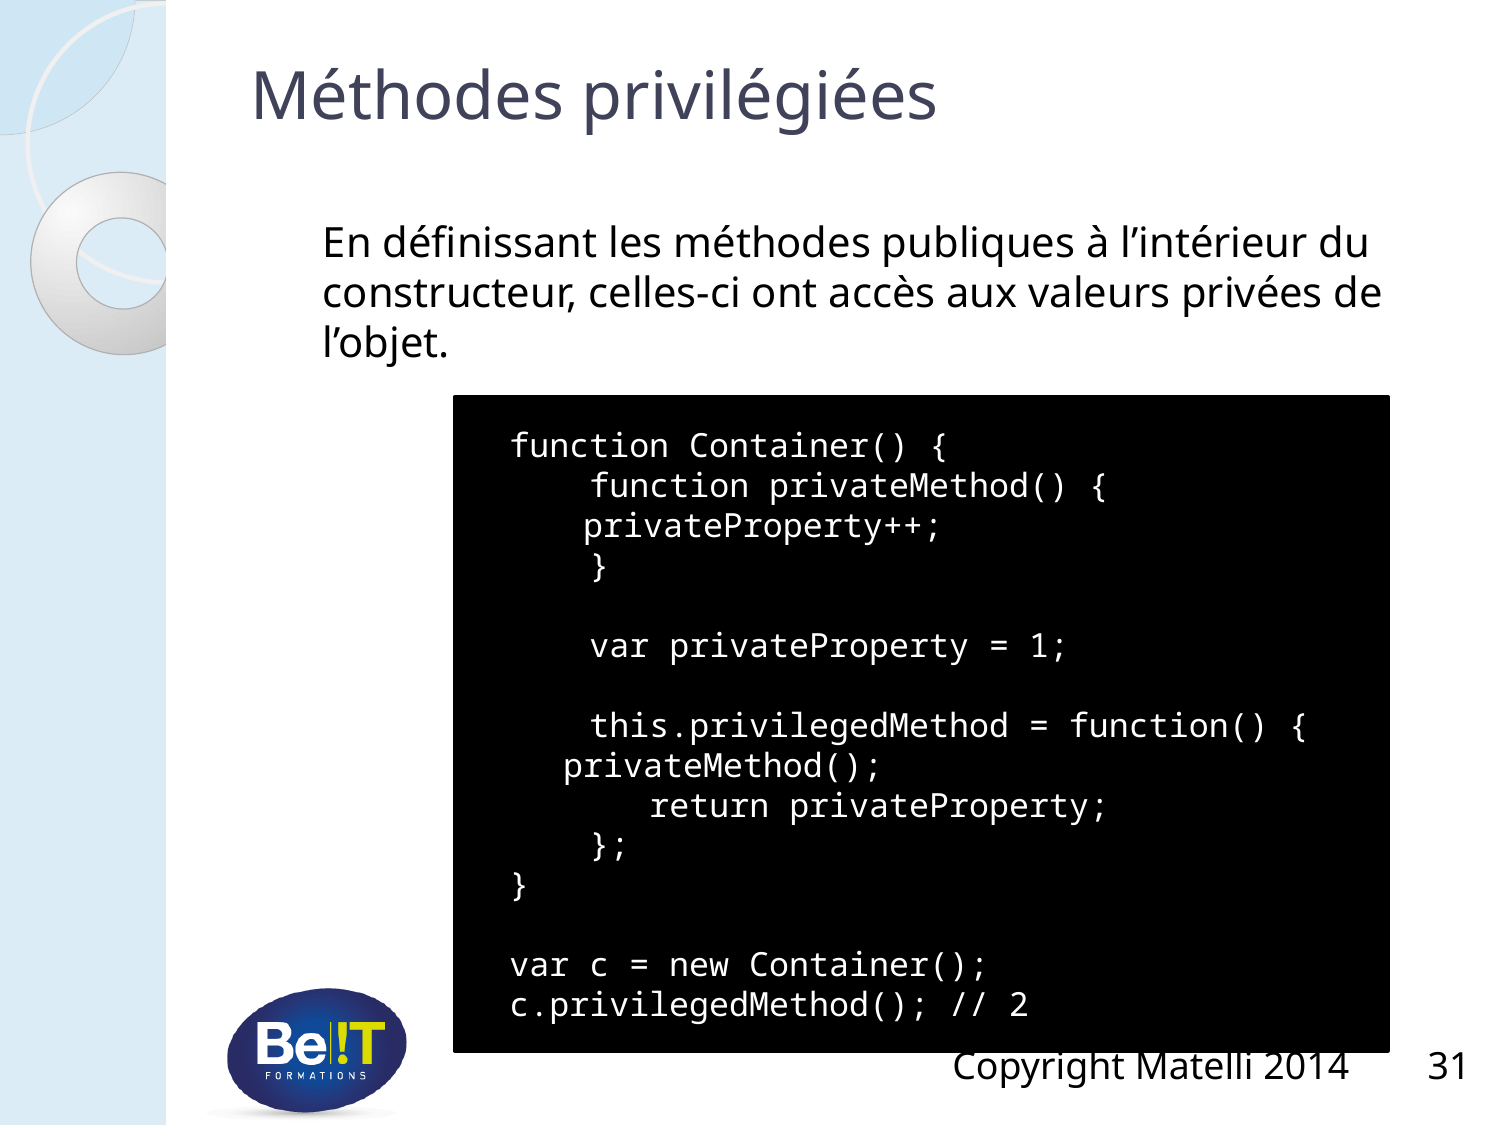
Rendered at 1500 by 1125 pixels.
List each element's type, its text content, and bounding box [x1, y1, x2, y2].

title Méthodes privilégiées [235, 45, 1466, 233]
footer Copyright Matelli 2014 [937, 1034, 1413, 1113]
picture [171, 977, 442, 1125]
text_box function Container() { function privateMethod() { privateProperty++; } var privateProperty = 1; this.privilegedMethod = function() { privateMethod(); return privateProperty; }; } var c = new Container(); c.privilegedMethod(); // 2 [454, 397, 1388, 1051]
slide_number <numéro> [1413, 1034, 1488, 1113]
list En définissant les méthodes publiques à l’intérieur du constructeur, celles-ci ont accès aux valeurs privées de l’objet. [242, 208, 1430, 996]
